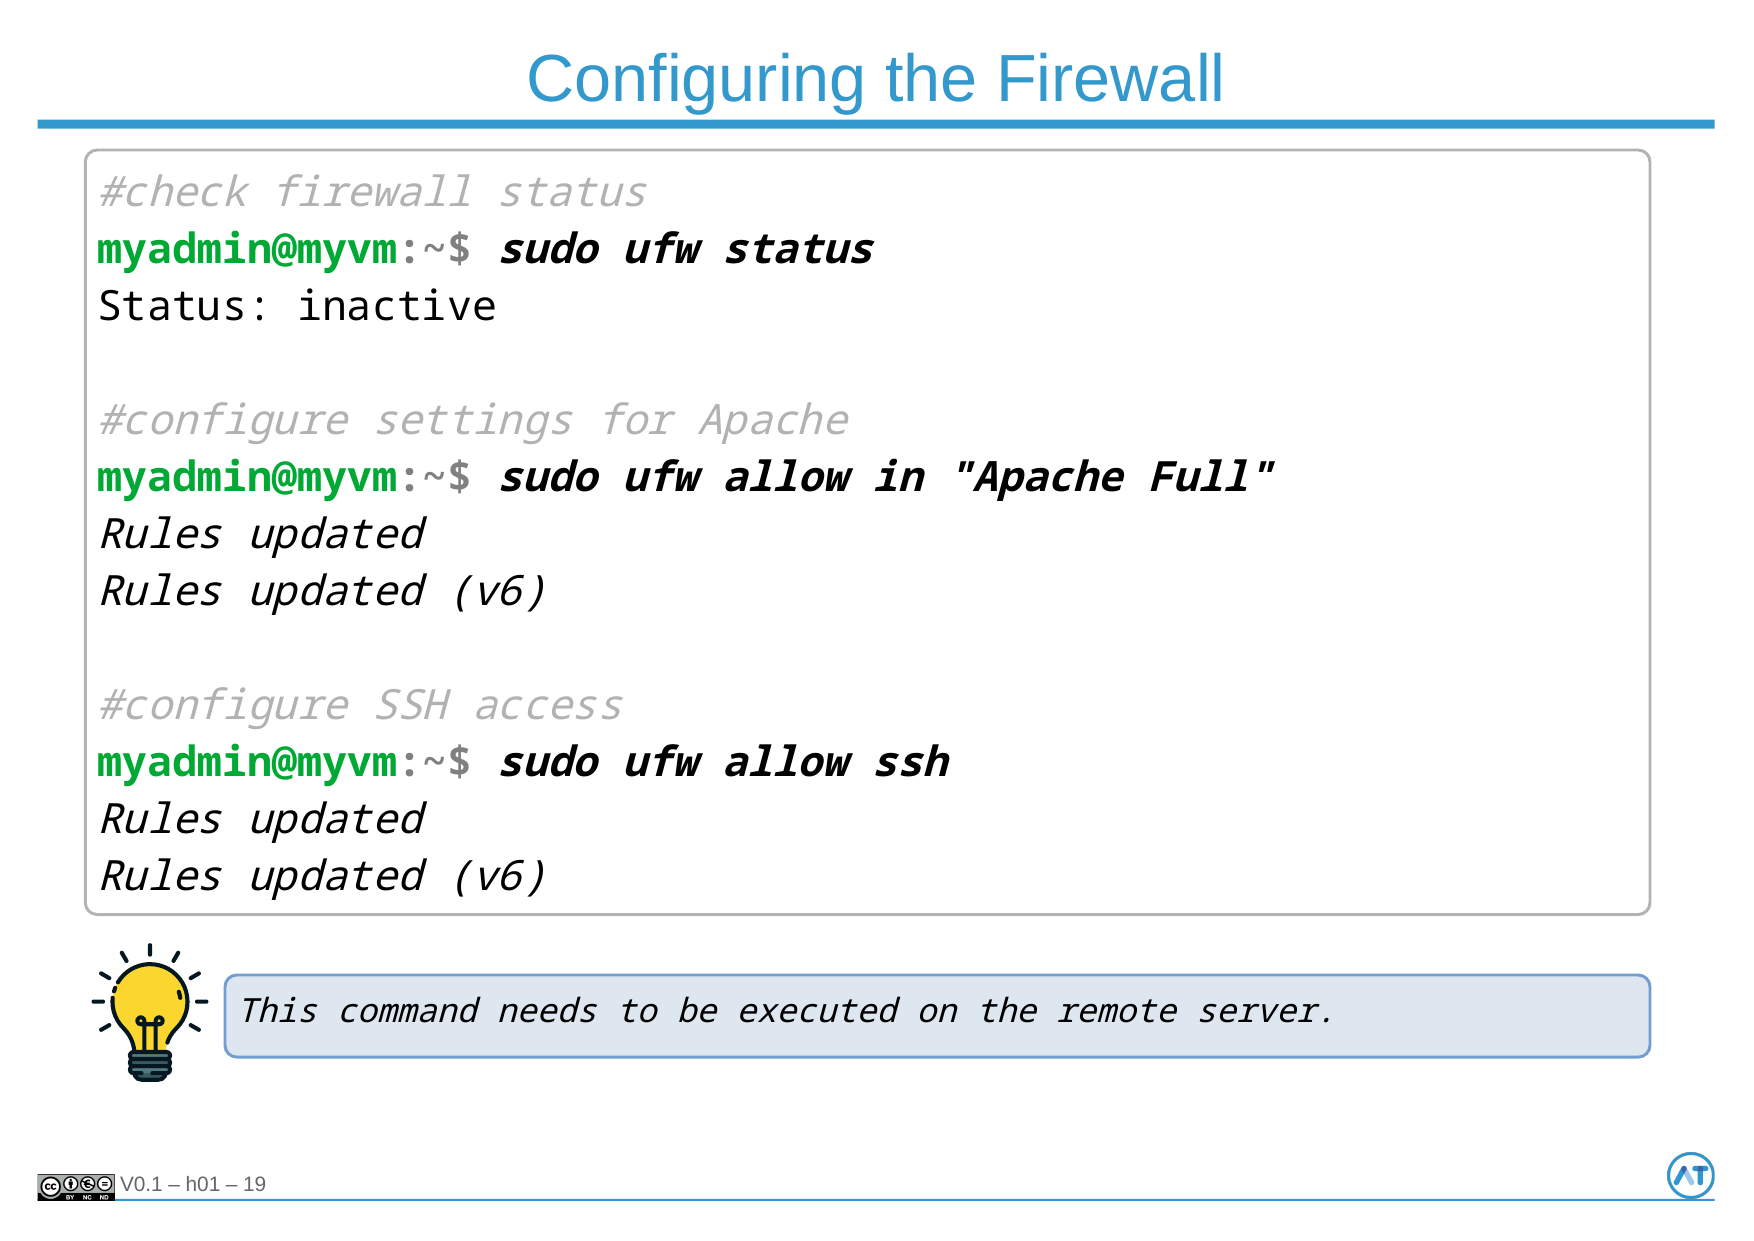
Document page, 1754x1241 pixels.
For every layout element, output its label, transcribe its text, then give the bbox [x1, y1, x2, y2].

text_box This command needs to be executed on the remote server. [225, 975, 1651, 1058]
text_box #check firewall status myadmin@myvm:~$ sudo ufw status Status: inactive #configure settings for Apache myadmin@myvm:~$ sudo ufw allow in "Apache Full" Rules updated Rules updated (v6) #configure SSH access myadmin@myvm:~$ sudo ufw allow ssh Rules updated Rules updated (v6) [85, 150, 1651, 915]
picture [75, 937, 226, 1088]
picture [37, 1174, 115, 1201]
picture [1667, 1152, 1715, 1199]
title Configuring the Firewall [37, 37, 1715, 120]
